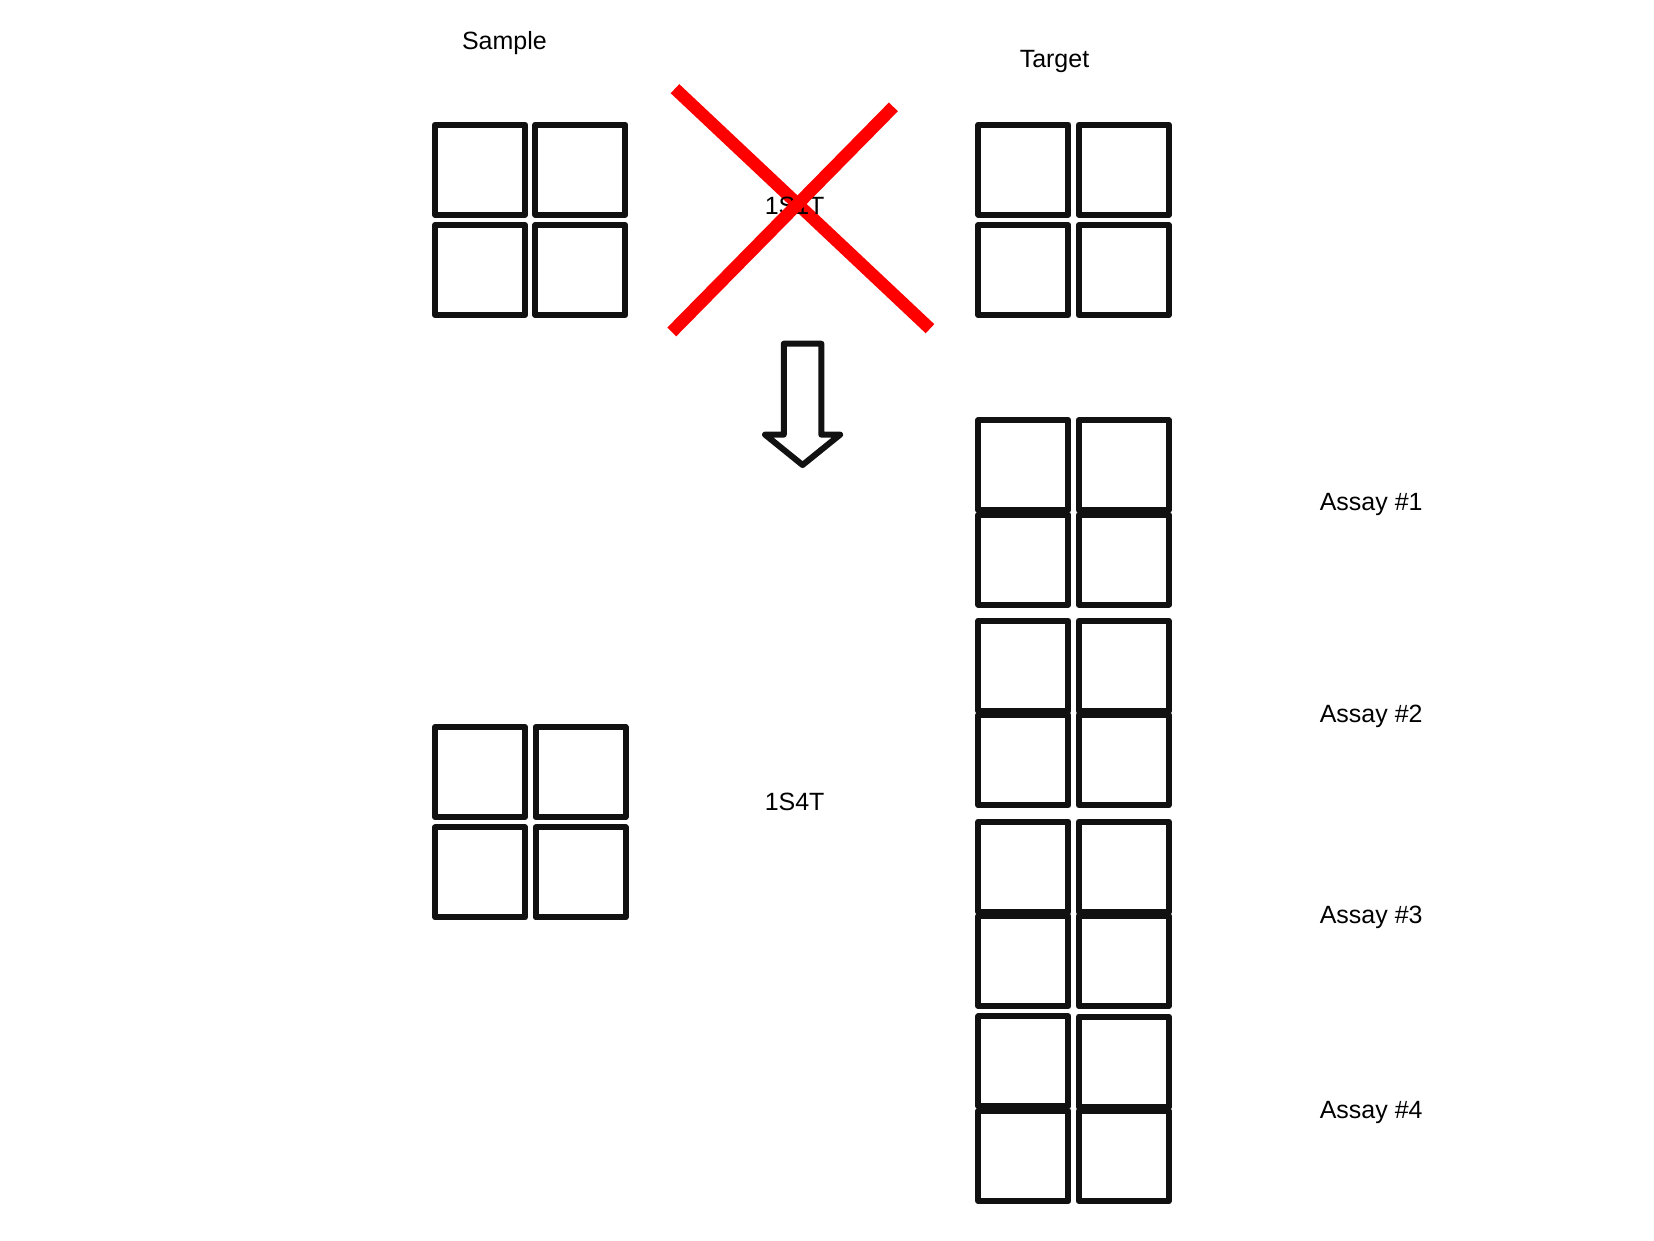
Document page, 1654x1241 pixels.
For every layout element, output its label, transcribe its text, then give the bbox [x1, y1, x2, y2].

text_box Assay #3 [1305, 893, 1489, 951]
text_box 1S4T [750, 780, 870, 837]
text_box Assay #1 [1305, 480, 1489, 537]
text_box Target [1005, 37, 1139, 95]
text_box Assay #4 [1305, 1088, 1489, 1146]
text_box 1S1T [750, 184, 807, 242]
text_box 1S1T [771, 184, 870, 242]
text_box Sample [447, 19, 604, 77]
text_box Assay #2 [1305, 692, 1489, 750]
